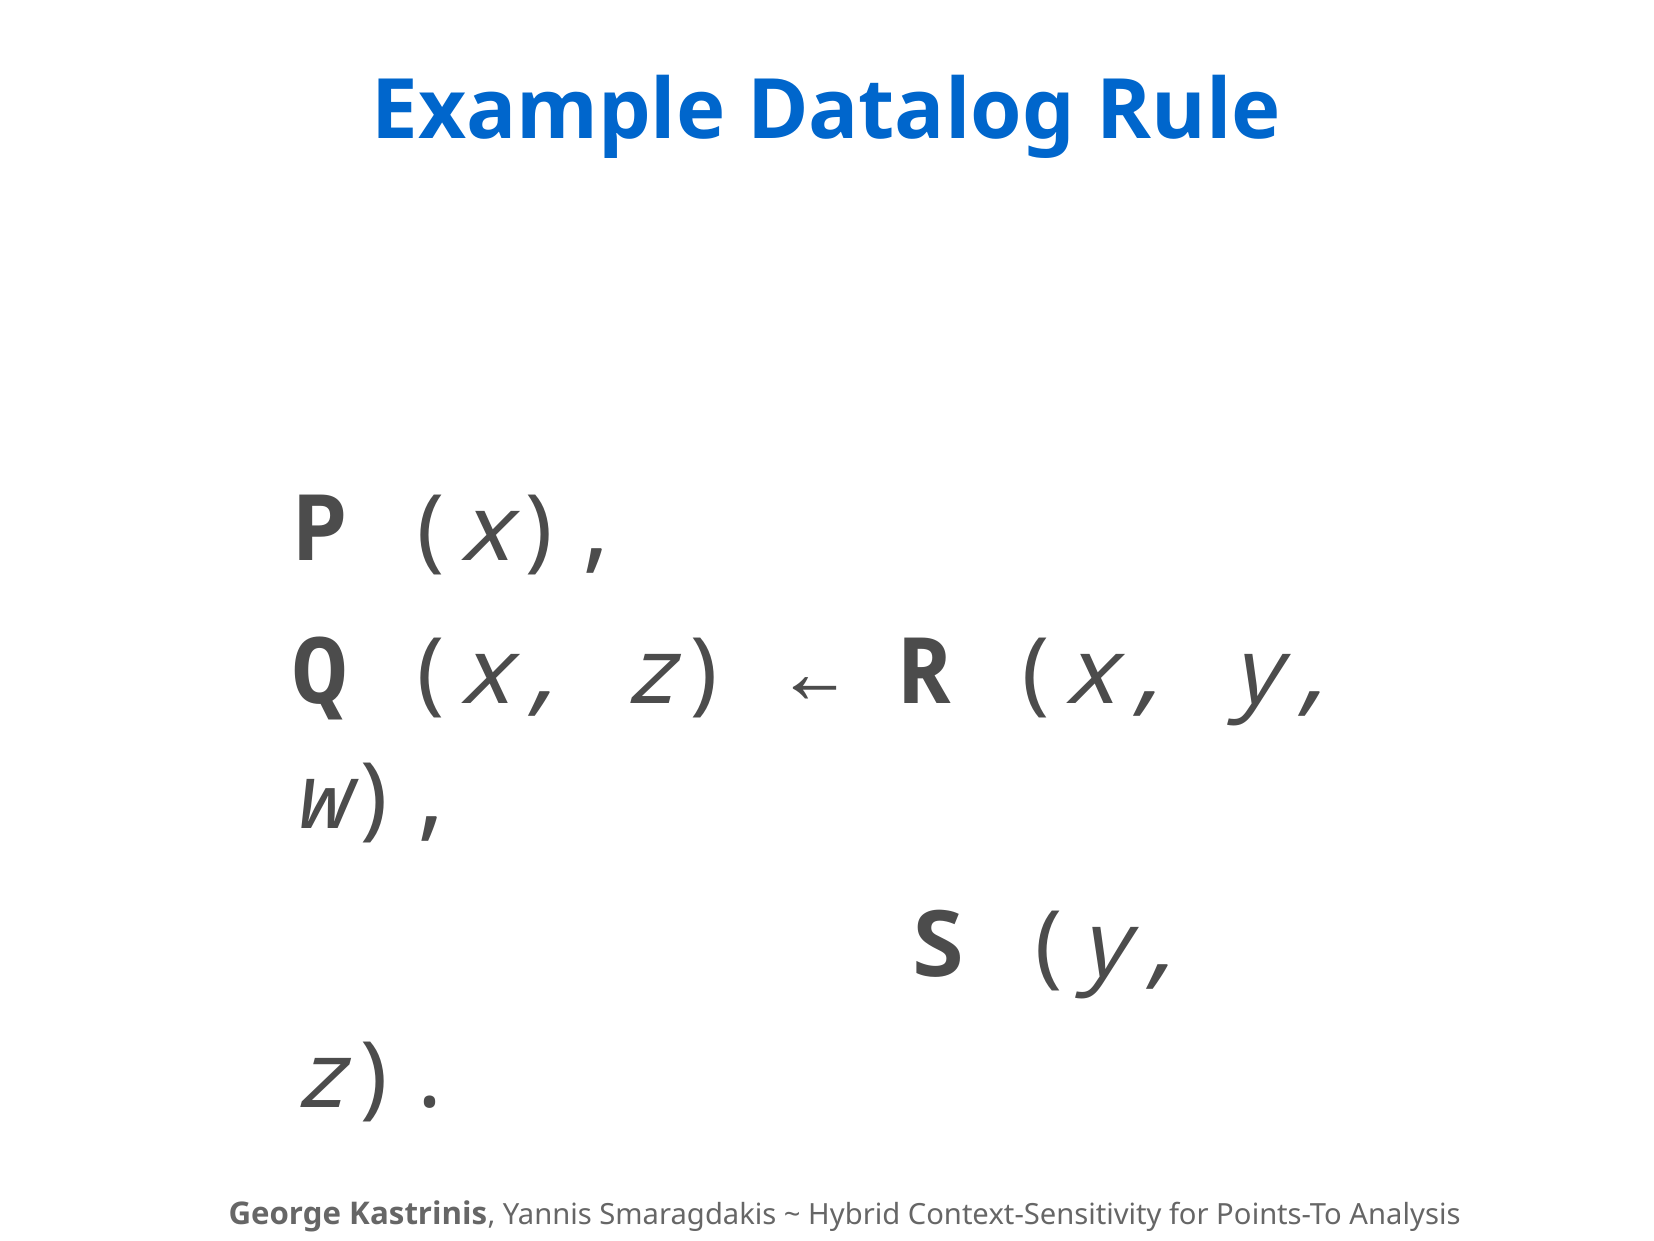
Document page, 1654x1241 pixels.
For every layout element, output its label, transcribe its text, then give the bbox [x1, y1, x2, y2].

text_box P (x), Q (x, z) ← R (x, y, w), S (y, z). [278, 455, 1376, 785]
text_box Example Datalog Rule [321, 41, 1333, 150]
